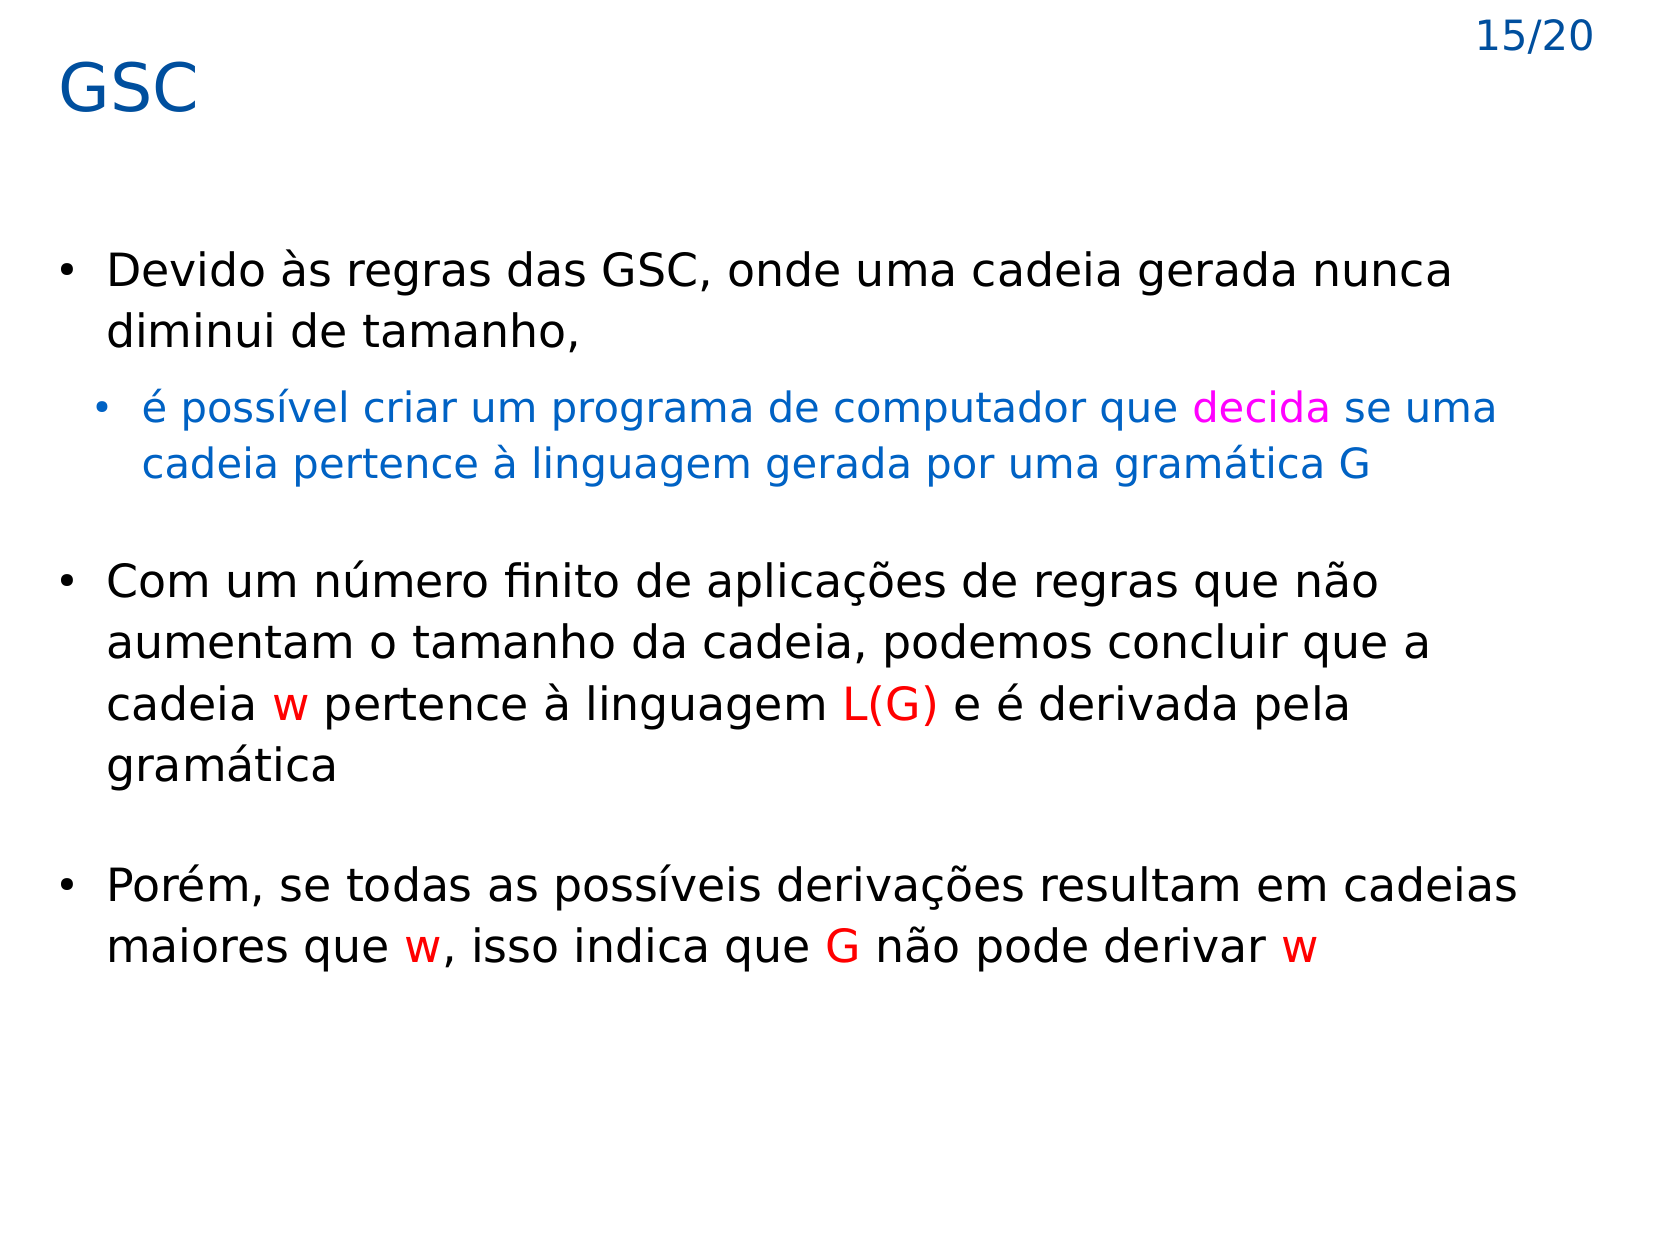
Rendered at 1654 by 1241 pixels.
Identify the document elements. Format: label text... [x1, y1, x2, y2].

title GSC [59, 29, 1625, 148]
list Devido às regras das GSC, onde uma cadeia gerada nunca diminui de tamanho, é possível criar um programa de computador que decida se uma cadeia pertence à linguagem gerada por uma gramática G Com um número finito de aplicações de regras que não aumentam o tamanho da cadeia, podemos concluir que a cadeia w pertence à linguagem L(G) e é derivada pela gramática Porém, se todas as possíveis derivações resultam em cadeias maiores que w, isso indica que G não pode derivar w [59, 236, 1595, 1211]
